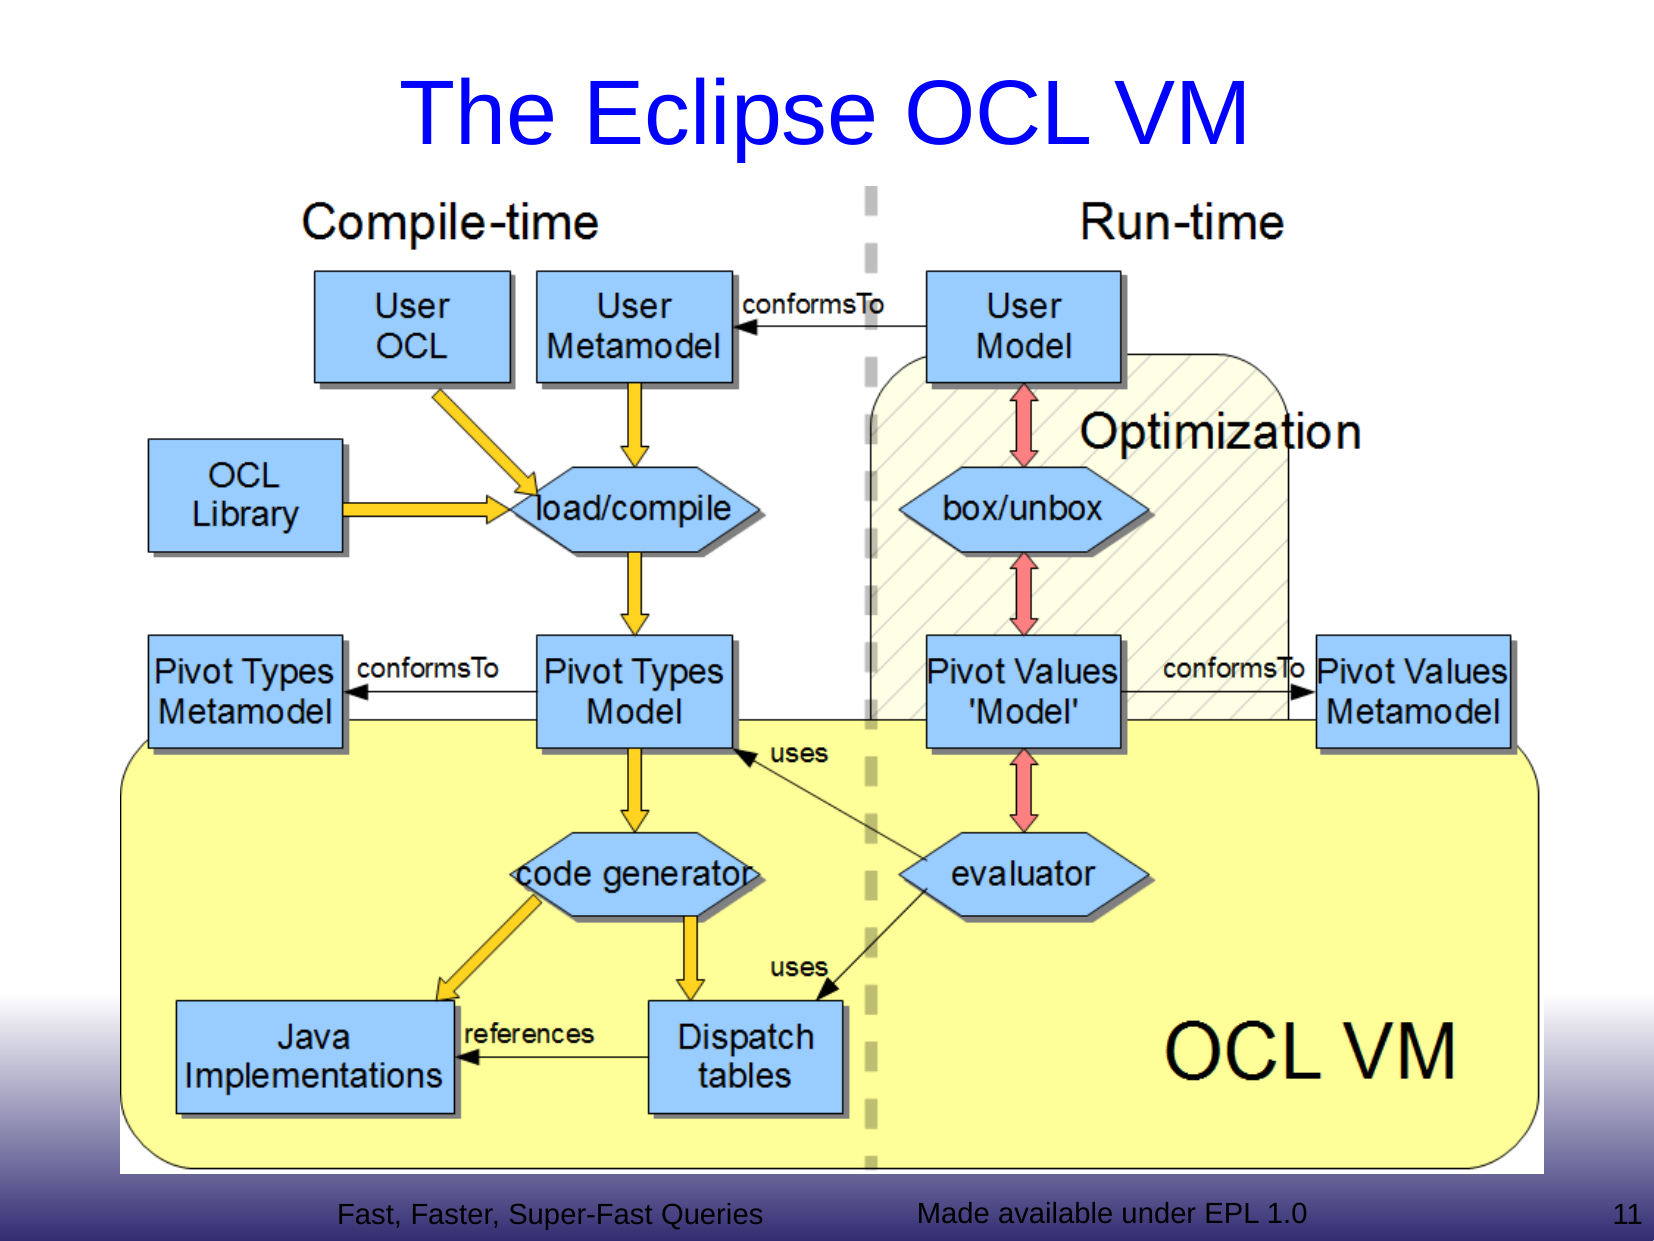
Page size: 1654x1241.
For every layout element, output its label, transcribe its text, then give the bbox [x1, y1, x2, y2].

picture [120, 186, 1544, 1174]
title The Eclipse OCL VM [82, 49, 1571, 178]
